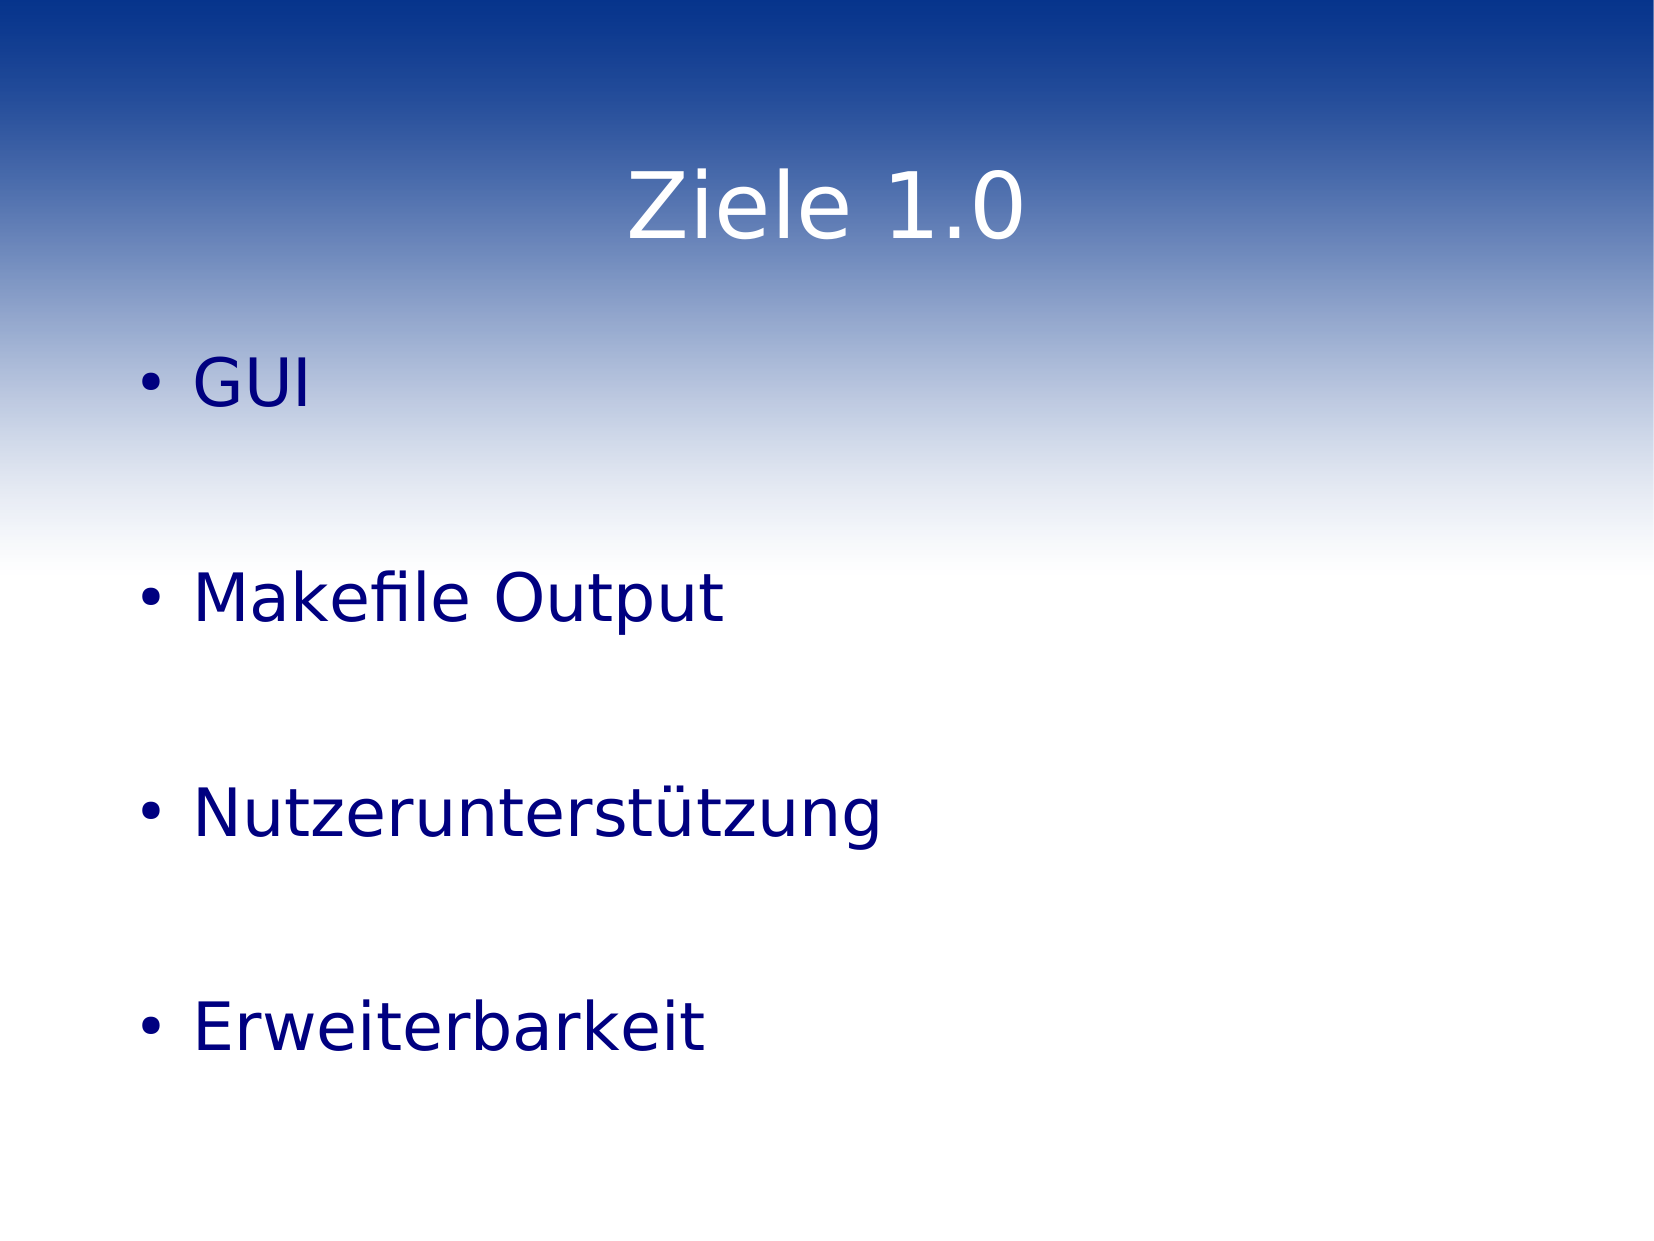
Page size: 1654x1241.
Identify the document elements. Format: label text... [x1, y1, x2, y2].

title Ziele 1.0 [121, 102, 1534, 311]
picture [0, 0, 1654, 1241]
list GUI Makefile Output Nutzerunterstützung Erweiterbarkeit [121, 344, 1534, 1127]
